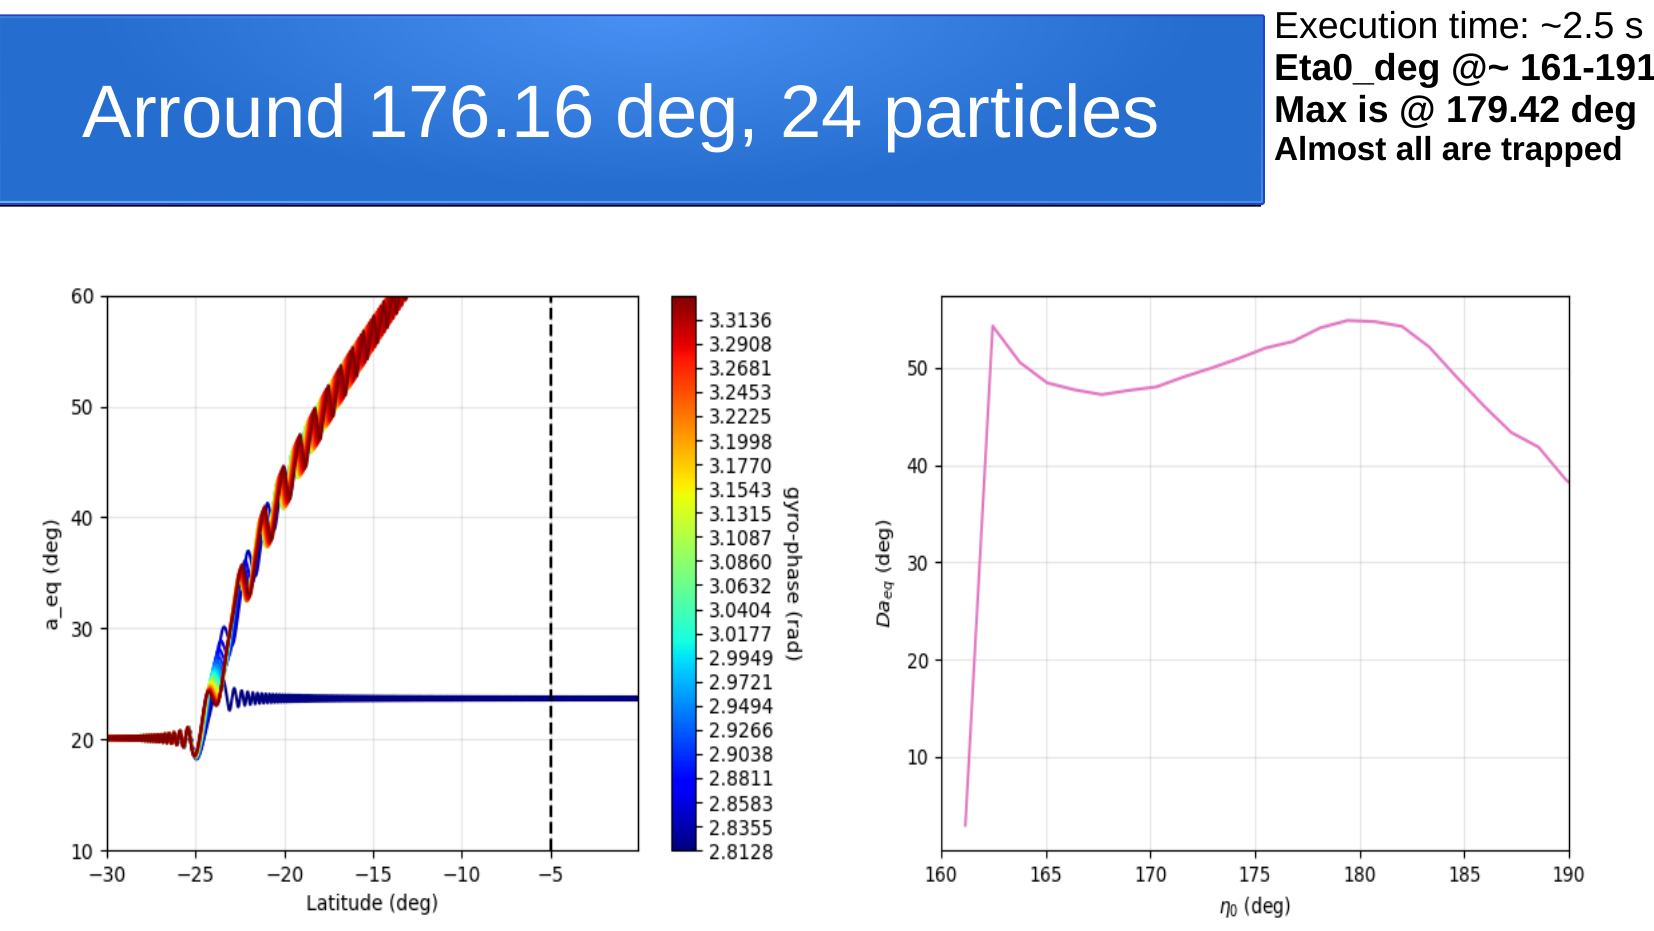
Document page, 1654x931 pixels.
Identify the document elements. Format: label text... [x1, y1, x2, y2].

picture [0, 209, 1650, 930]
text_box Execution time: ~2.5 s Eta0_deg @~ 161-191 Max is @ 179.42 deg Almost all are trapped [1259, 0, 1654, 391]
title Arround 176.16 deg, 24 particles [82, 35, 1235, 189]
